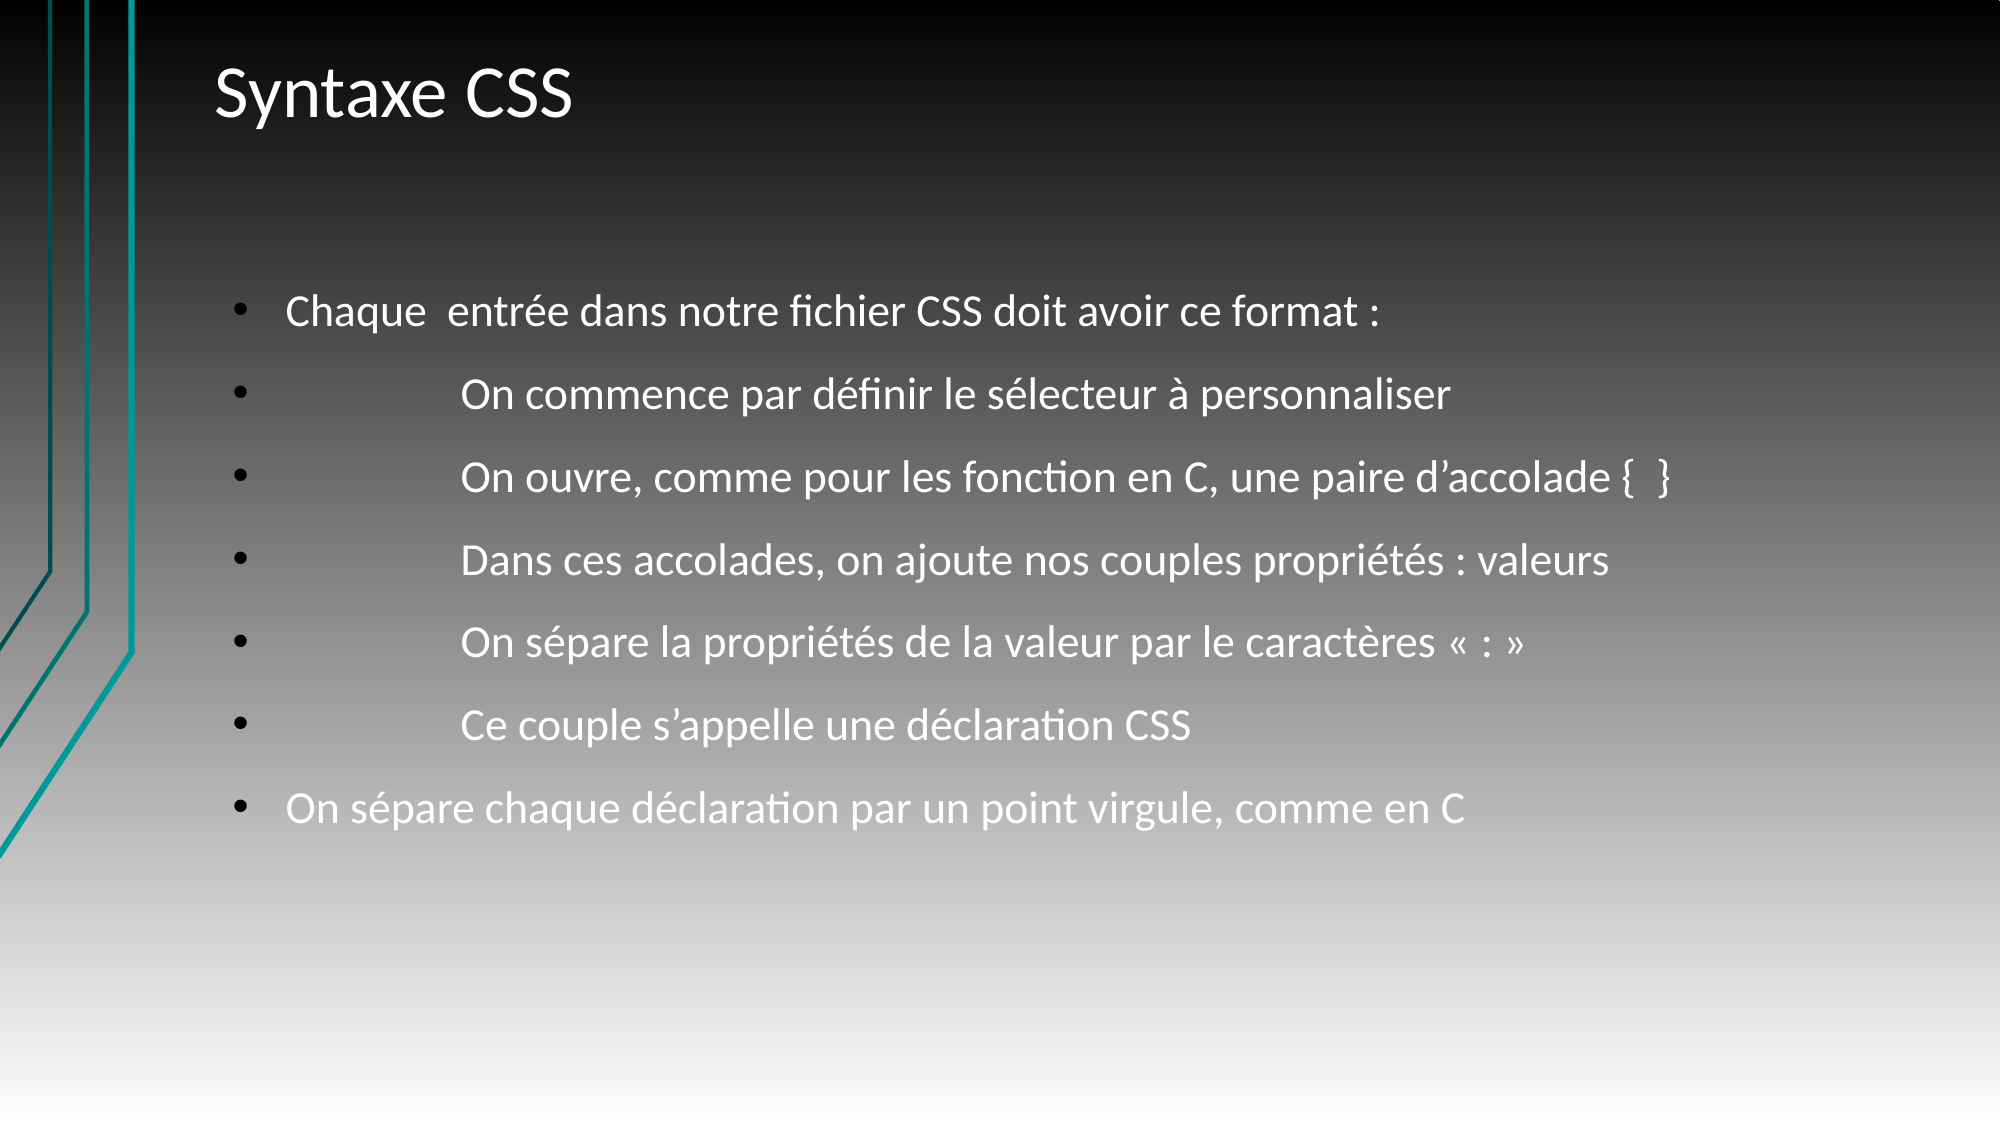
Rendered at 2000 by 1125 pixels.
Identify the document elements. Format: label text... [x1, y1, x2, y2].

title Syntaxe CSS [200, 45, 1900, 149]
list Chaque entrée dans notre fichier CSS doit avoir ce format : On commence par définir le sélecteur à personnaliser On ouvre, comme pour les fonction en C, une paire d’accolade { } Dans ces accolades, on ajoute nos couples propriétés : valeurs On sépare la propriétés de la valeur par le caractères « : » Ce couple s’appelle une déclaration CSS On sépare chaque déclaration par un point virgule, comme en C [200, 279, 1851, 1013]
